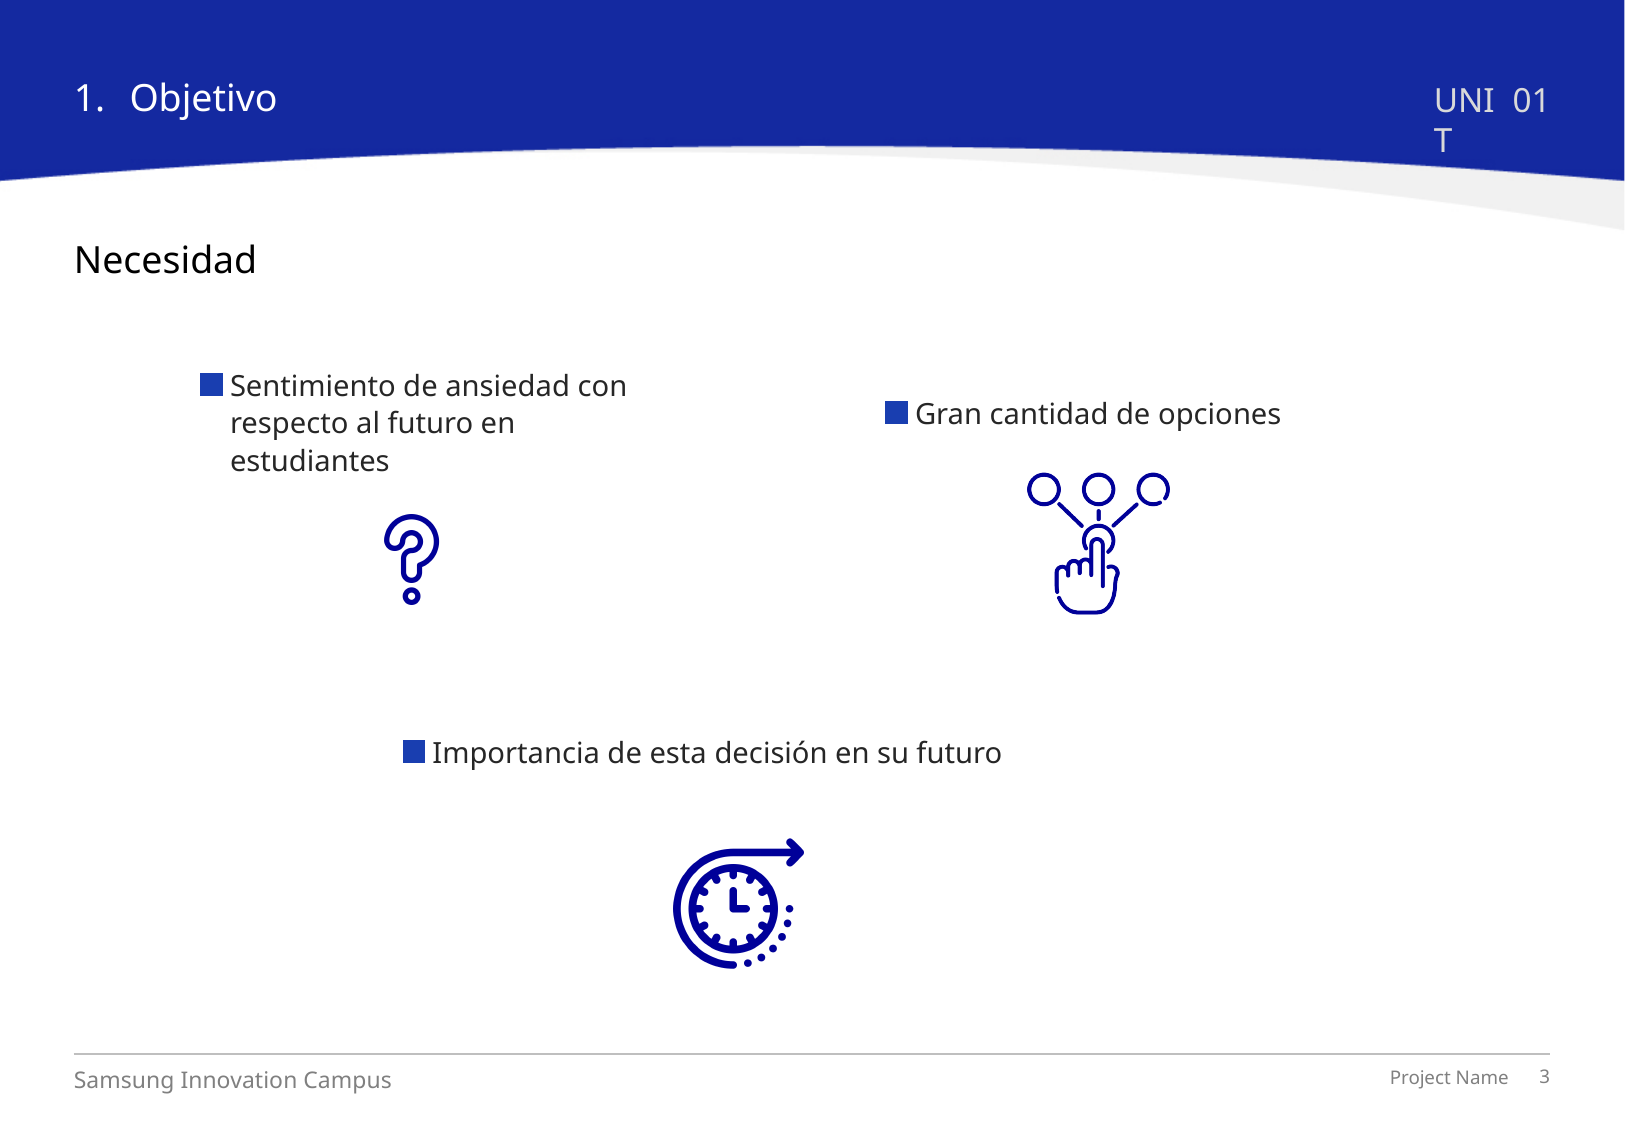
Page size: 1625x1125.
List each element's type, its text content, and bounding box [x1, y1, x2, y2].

text_box Importancia de esta decisión en su futuro [403, 673, 1087, 824]
text_box Sentimiento de ansiedad con respecto al futuro en estudiantes [200, 364, 671, 515]
text_box UNIT [1433, 78, 1511, 120]
picture [0, 0, 1625, 1125]
text_box Necesidad [73, 236, 1475, 317]
text_box Objetivo [129, 73, 1252, 120]
text_box Gran cantidad de opciones [885, 334, 1406, 485]
text_box 01 [1511, 78, 1551, 120]
text_box 1. [73, 73, 127, 120]
